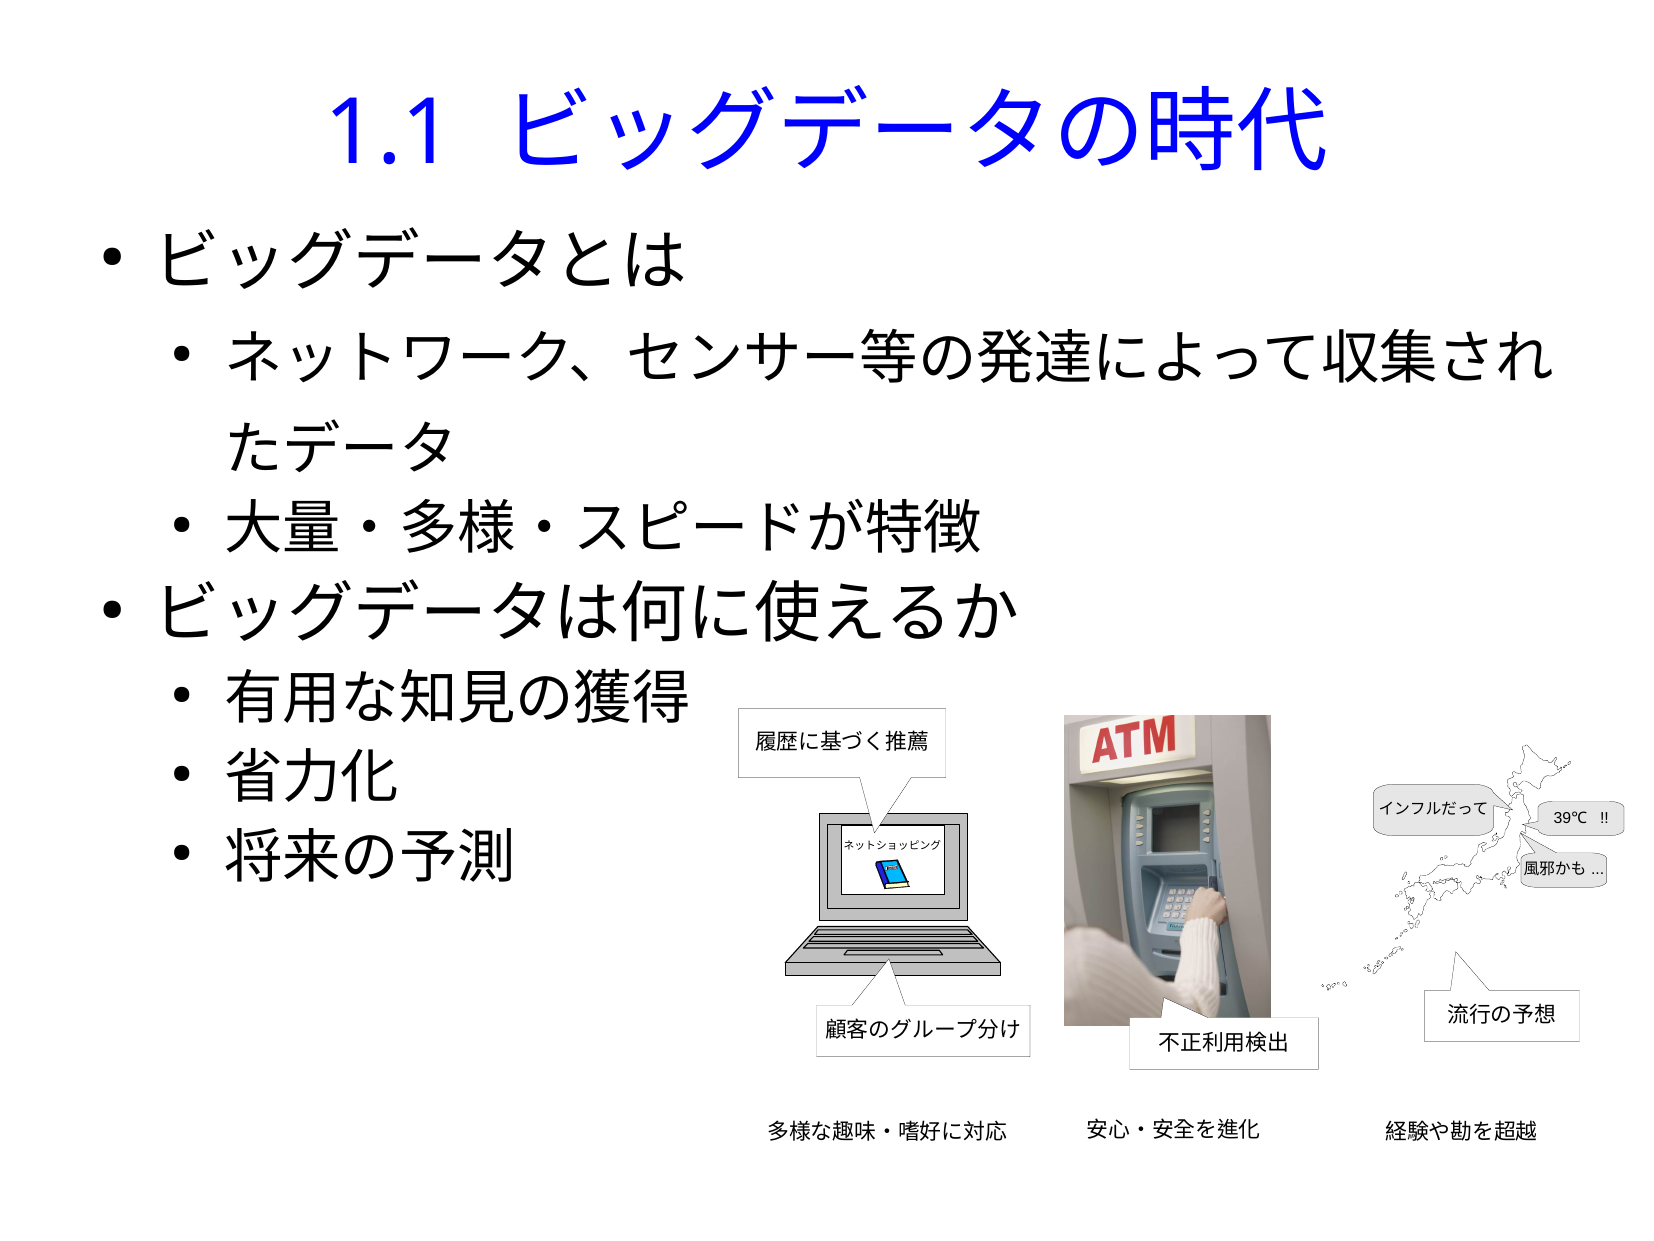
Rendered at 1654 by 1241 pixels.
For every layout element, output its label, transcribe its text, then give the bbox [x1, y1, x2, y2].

list ビッグデータとは ネットワーク、センサー等の発達によって収集されたデータ 大量・多様・スピードが特徴 ビッグデータは何に使えるか 有用な知見の獲得 省力化 将来の予測 [82, 213, 1571, 1119]
picture [738, 708, 1625, 1168]
title 1.1 ビッグデータの時代 [82, 33, 1571, 213]
